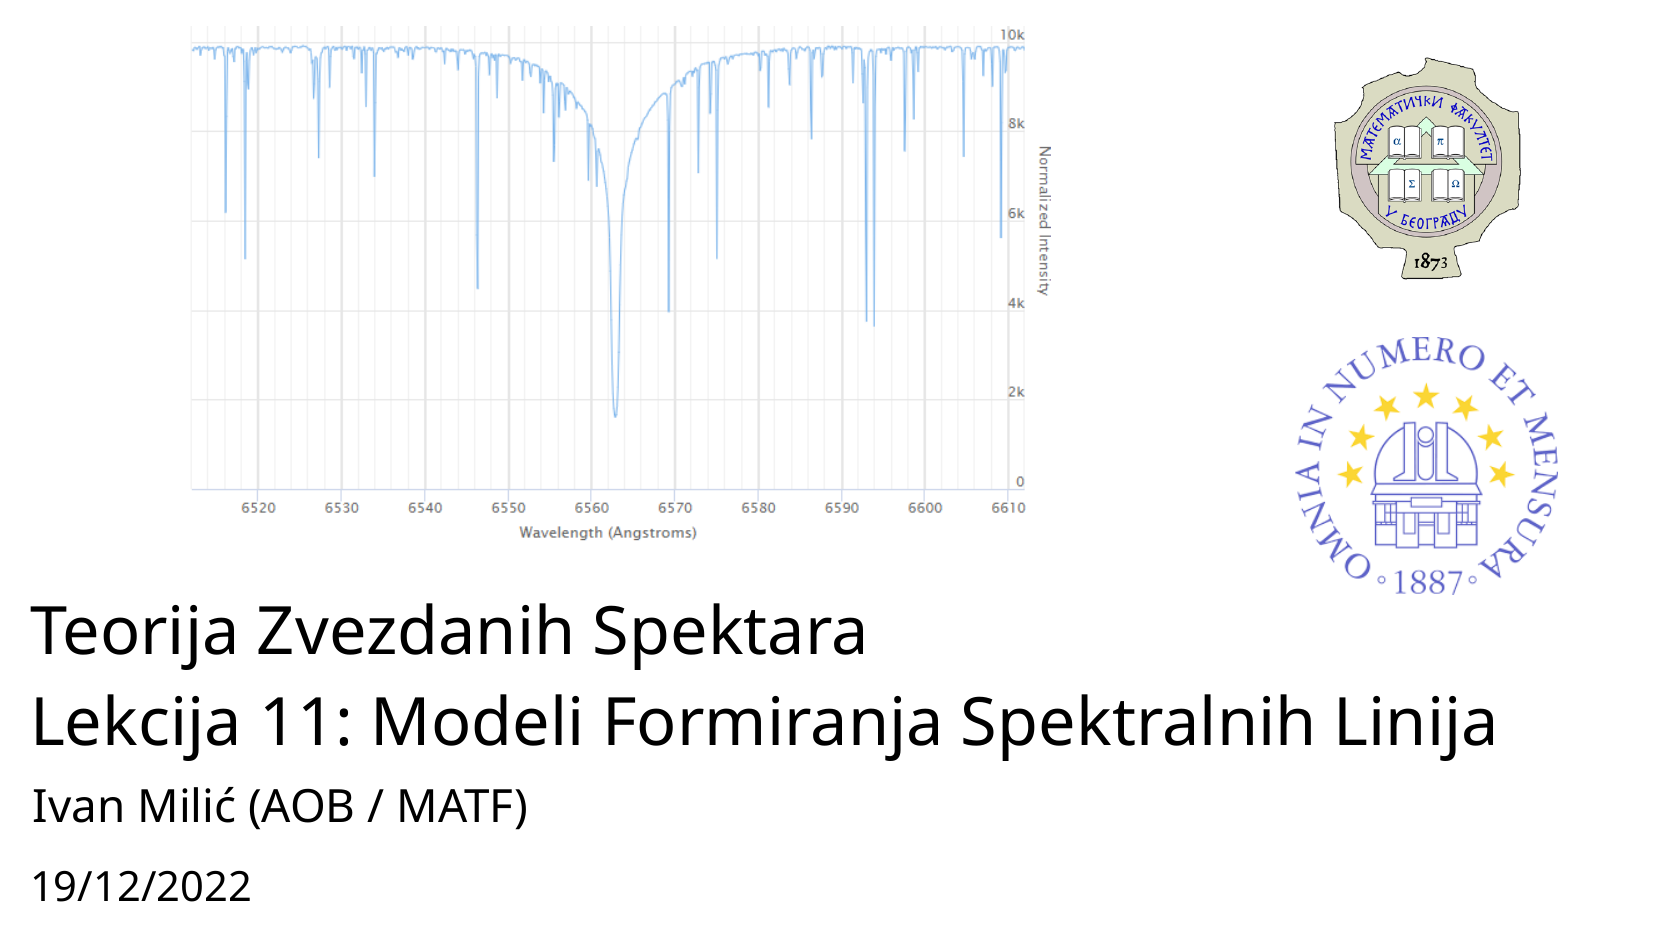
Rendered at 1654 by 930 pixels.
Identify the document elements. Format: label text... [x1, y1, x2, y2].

text_box Ivan Milić (AOB / MATF) [18, 765, 1331, 847]
text_box Teorija Zvezdanih Spektara Lekcija 11: Modeli Formiranja Spektralnih Linija [30, 583, 1595, 765]
picture [187, 26, 1051, 544]
subtitle 19/12/2022 [30, 847, 1530, 923]
picture [1295, 337, 1558, 595]
picture [1237, 25, 1616, 310]
